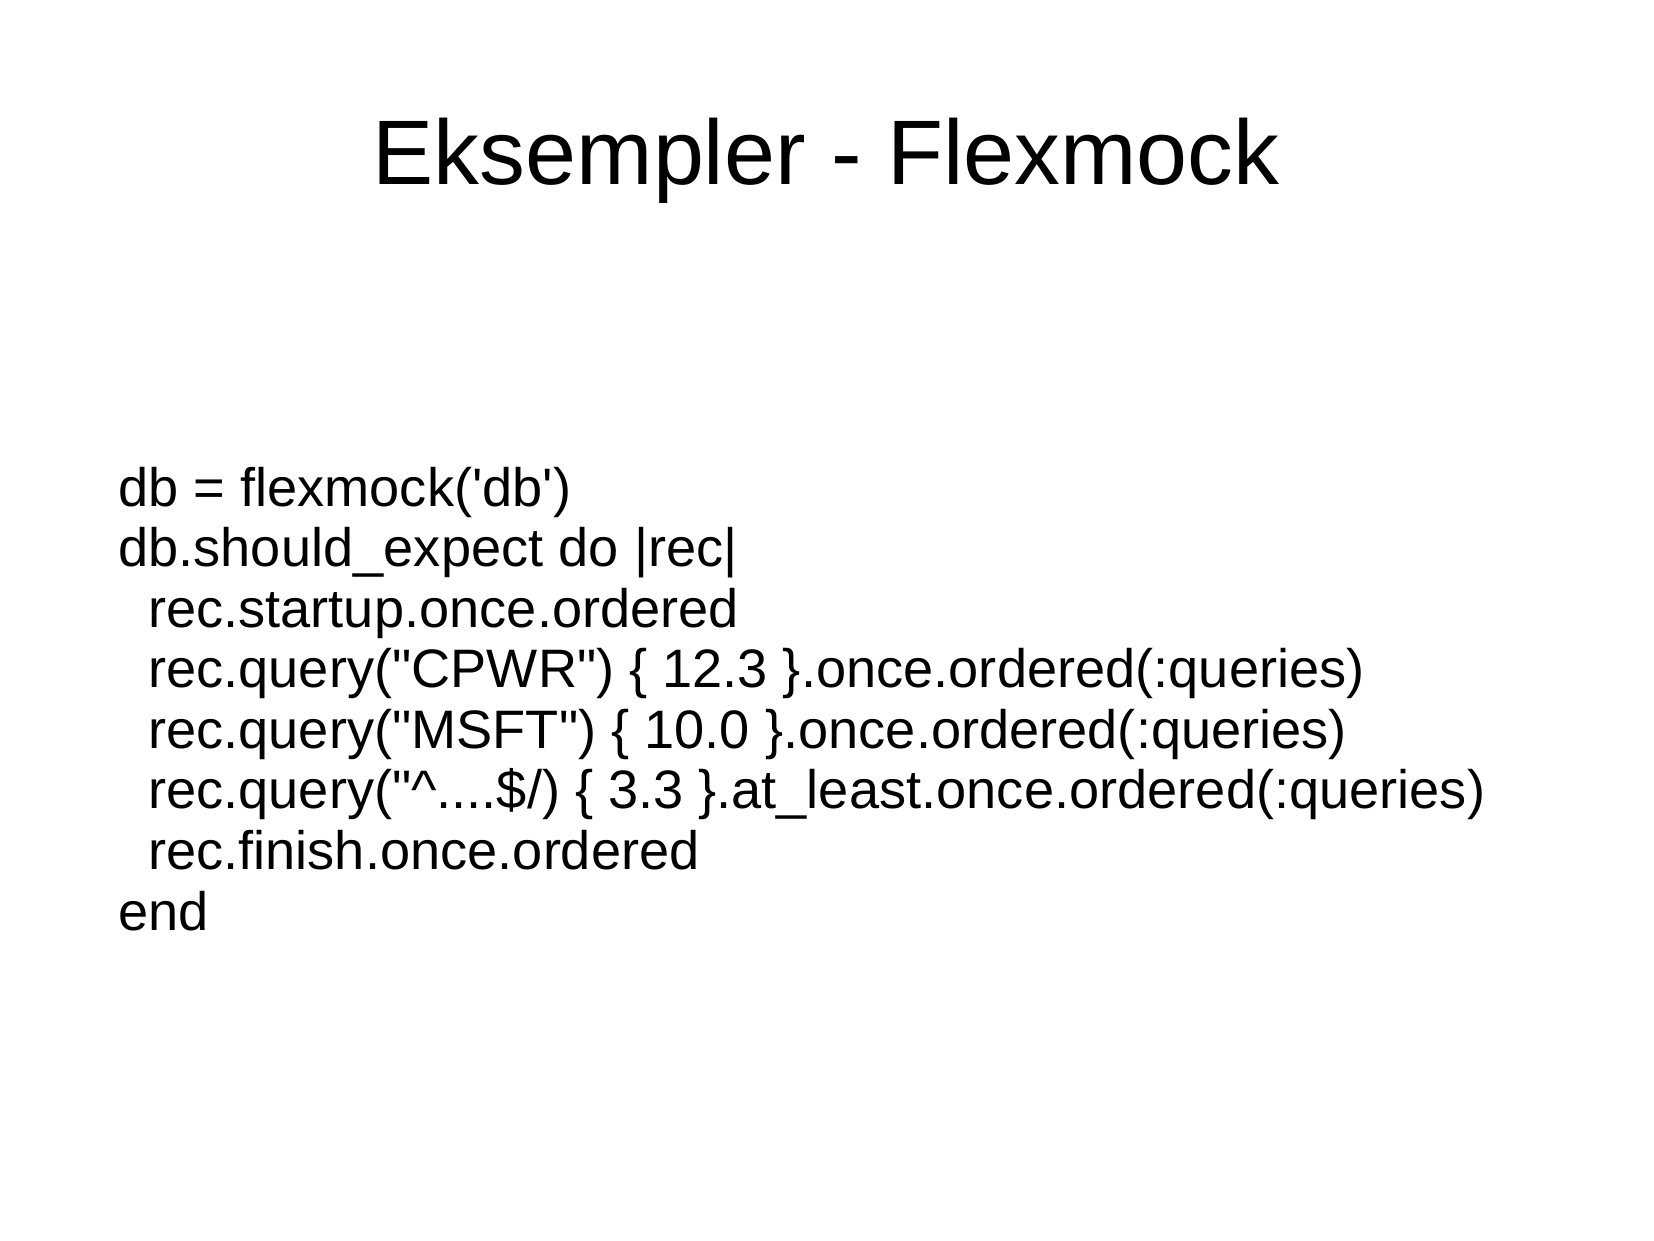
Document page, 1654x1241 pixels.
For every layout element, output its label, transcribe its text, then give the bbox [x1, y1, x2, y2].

title Eksempler - Flexmock [82, 49, 1571, 257]
subtitle db = flexmock('db') db.should_expect do |rec| rec.startup.once.ordered rec.query("CPWR") { 12.3 }.once.ordered(:queries) rec.query("MSFT") { 10.0 }.once.ordered(:queries) rec.query("^....$/) { 3.3 }.at_least.once.ordered(:queries) rec.finish.once.ordered end [118, 290, 1571, 1109]
